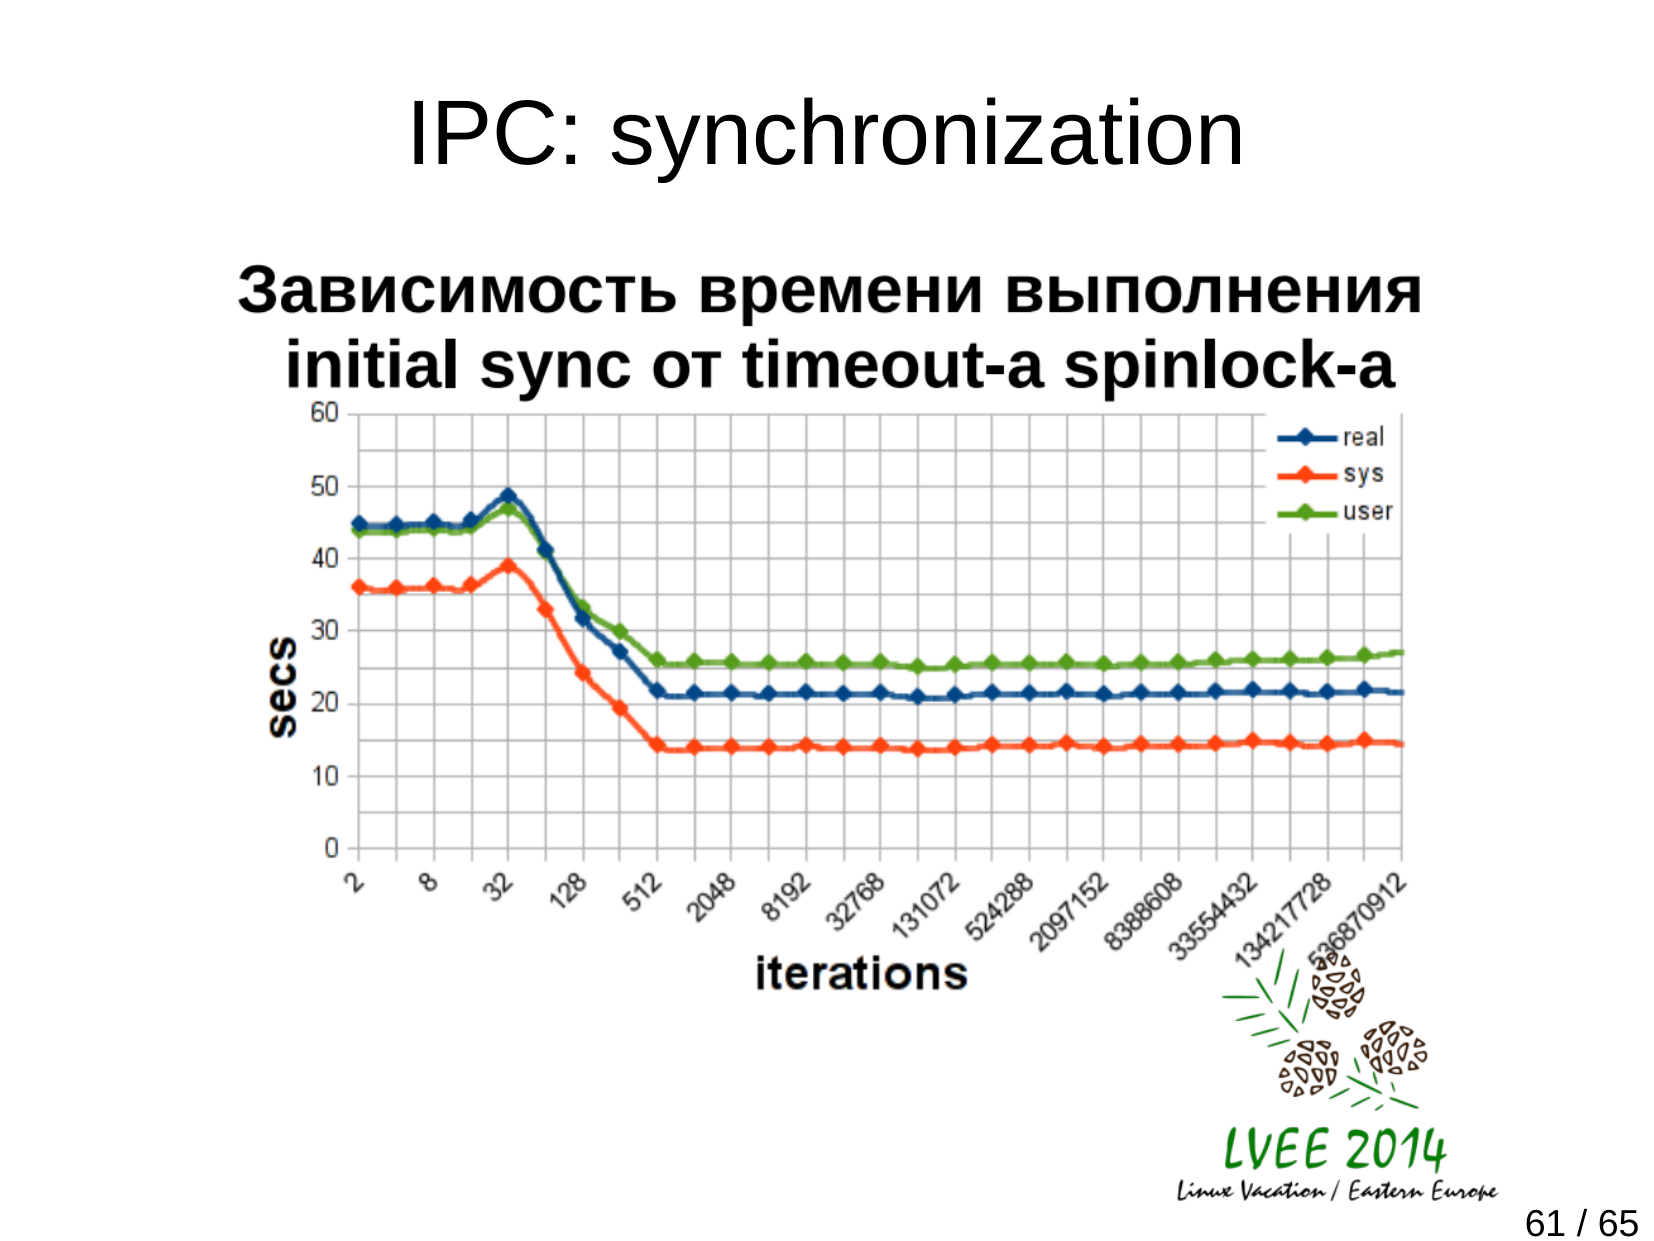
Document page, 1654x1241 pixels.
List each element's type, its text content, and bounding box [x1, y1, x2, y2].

picture [177, 259, 1502, 1205]
text_box <number> / 65 [1380, 1194, 1654, 1241]
title IPC: synchronization [82, 29, 1571, 237]
